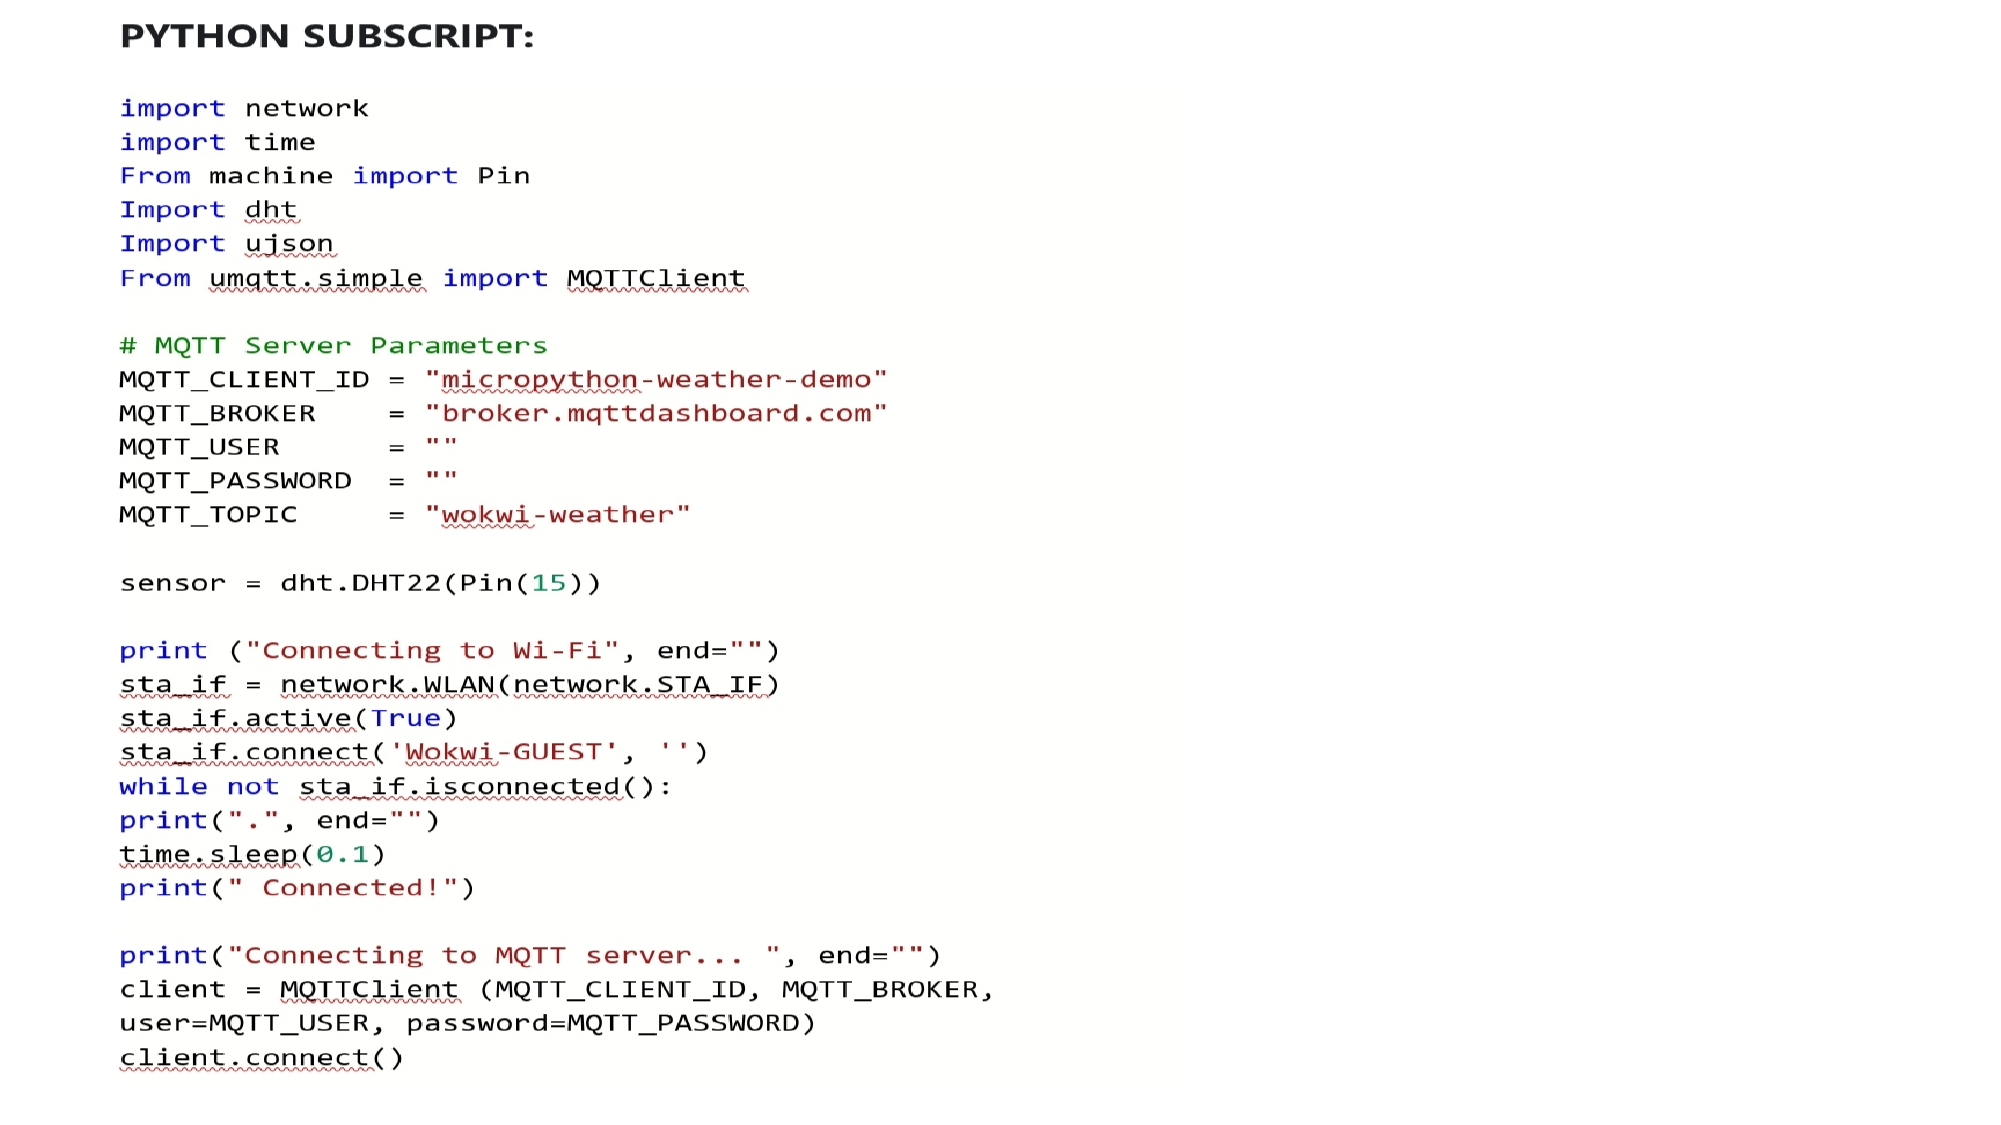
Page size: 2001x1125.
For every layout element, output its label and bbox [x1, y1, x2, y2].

picture [27, 0, 1278, 1088]
